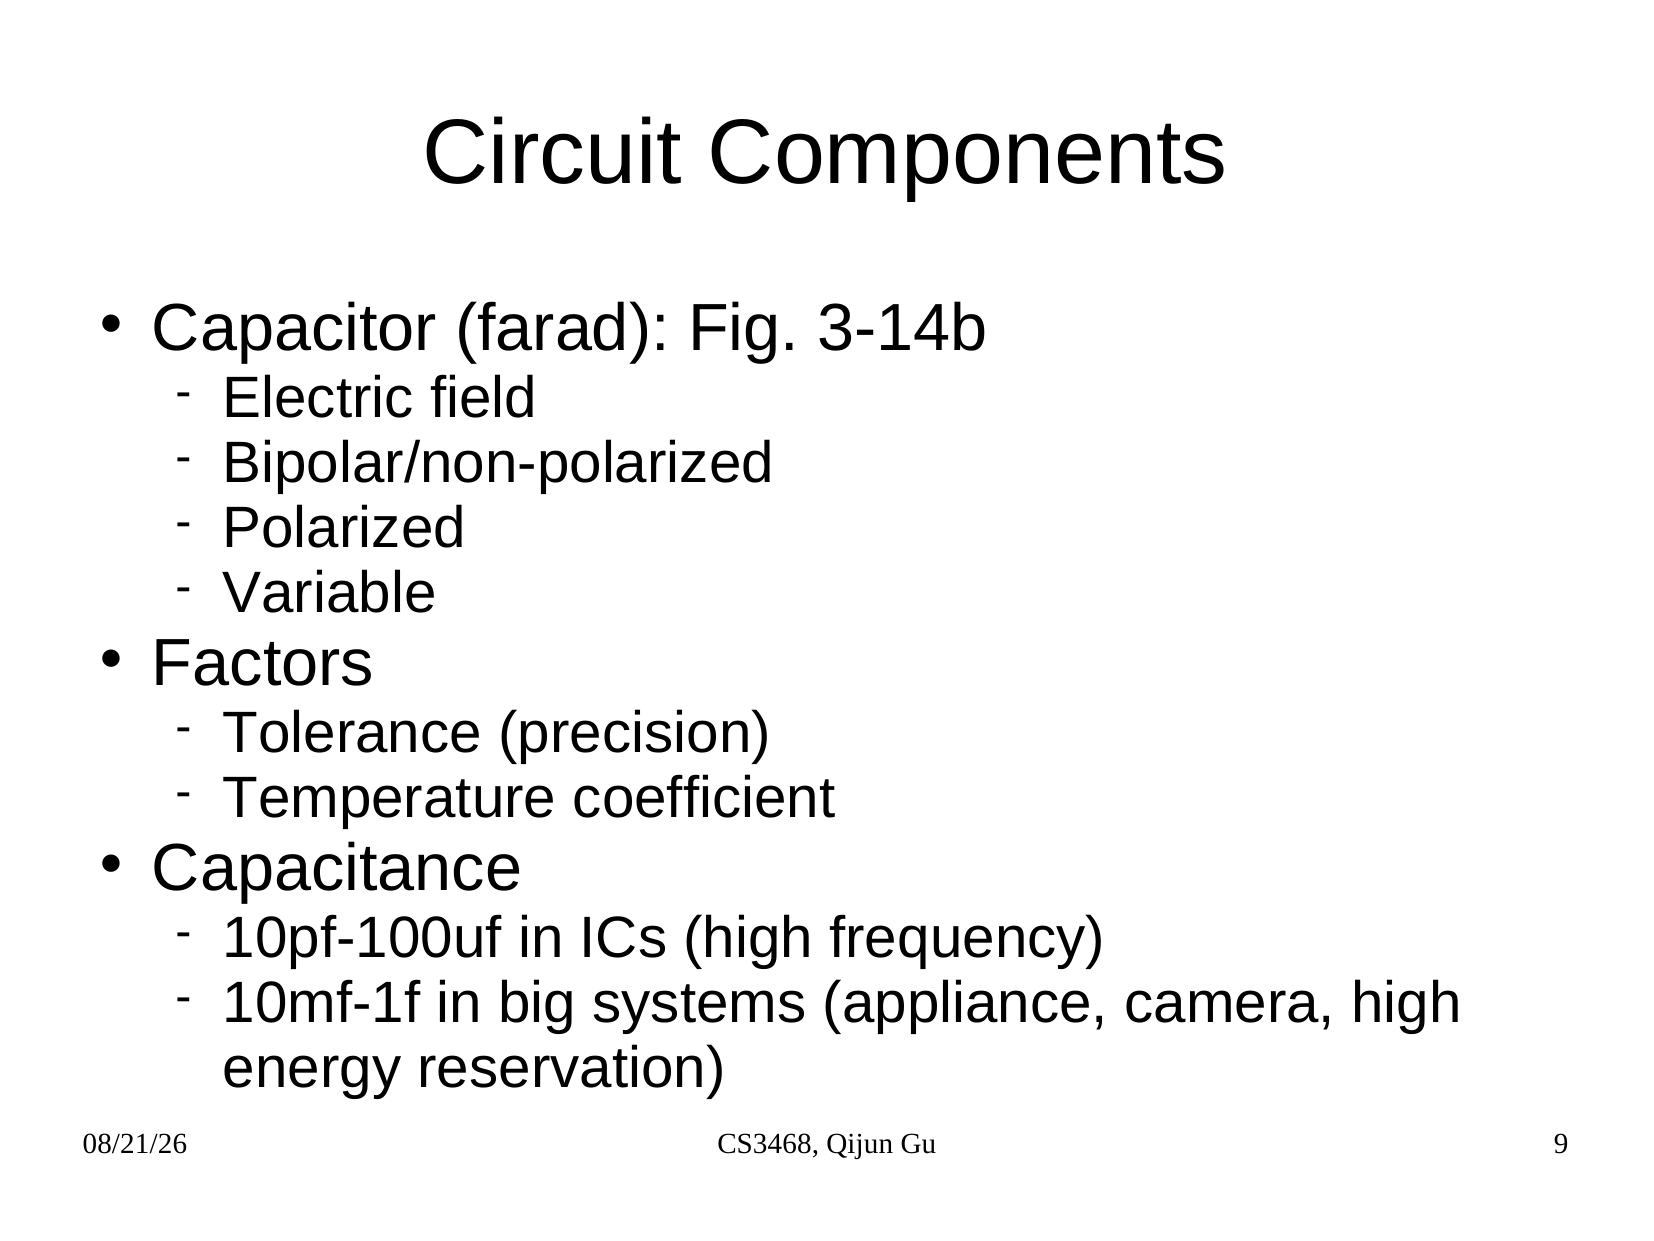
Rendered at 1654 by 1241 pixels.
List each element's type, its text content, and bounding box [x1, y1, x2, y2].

list Capacitor (farad): Fig. 3-14b Electric field Bipolar/non-polarized Polarized Variable Factors Tolerance (precision) Temperature coefficient Capacitance 10pf-100uf in ICs (high frequency) 10mf-1f in big systems (appliance, camera, high energy reservation) [82, 290, 1569, 1100]
title Circuit Components [82, 56, 1569, 248]
